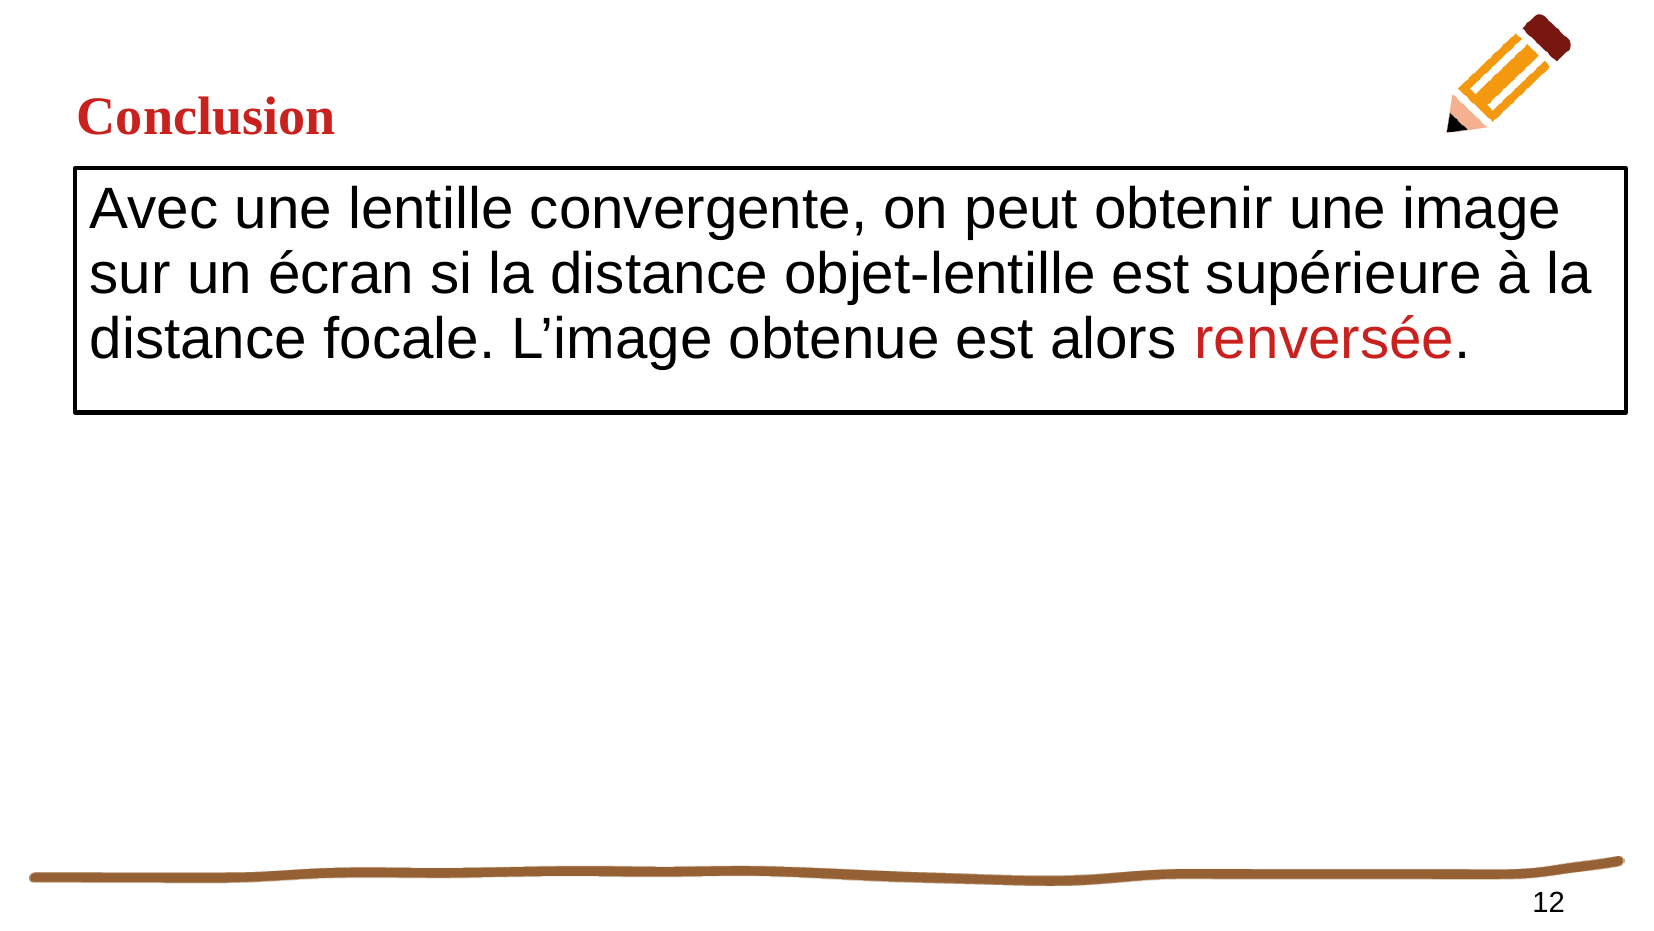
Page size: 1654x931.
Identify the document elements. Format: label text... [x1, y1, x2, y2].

picture [29, 856, 1625, 886]
picture [1446, 14, 1571, 133]
text_box Avec une lentille convergente, on peut obtenir une image sur un écran si la distance objet-lentille est supérieure à la distance focale. L’image obtenue est alors renversée. [75, 168, 1626, 413]
title Conclusion [76, 64, 1436, 166]
